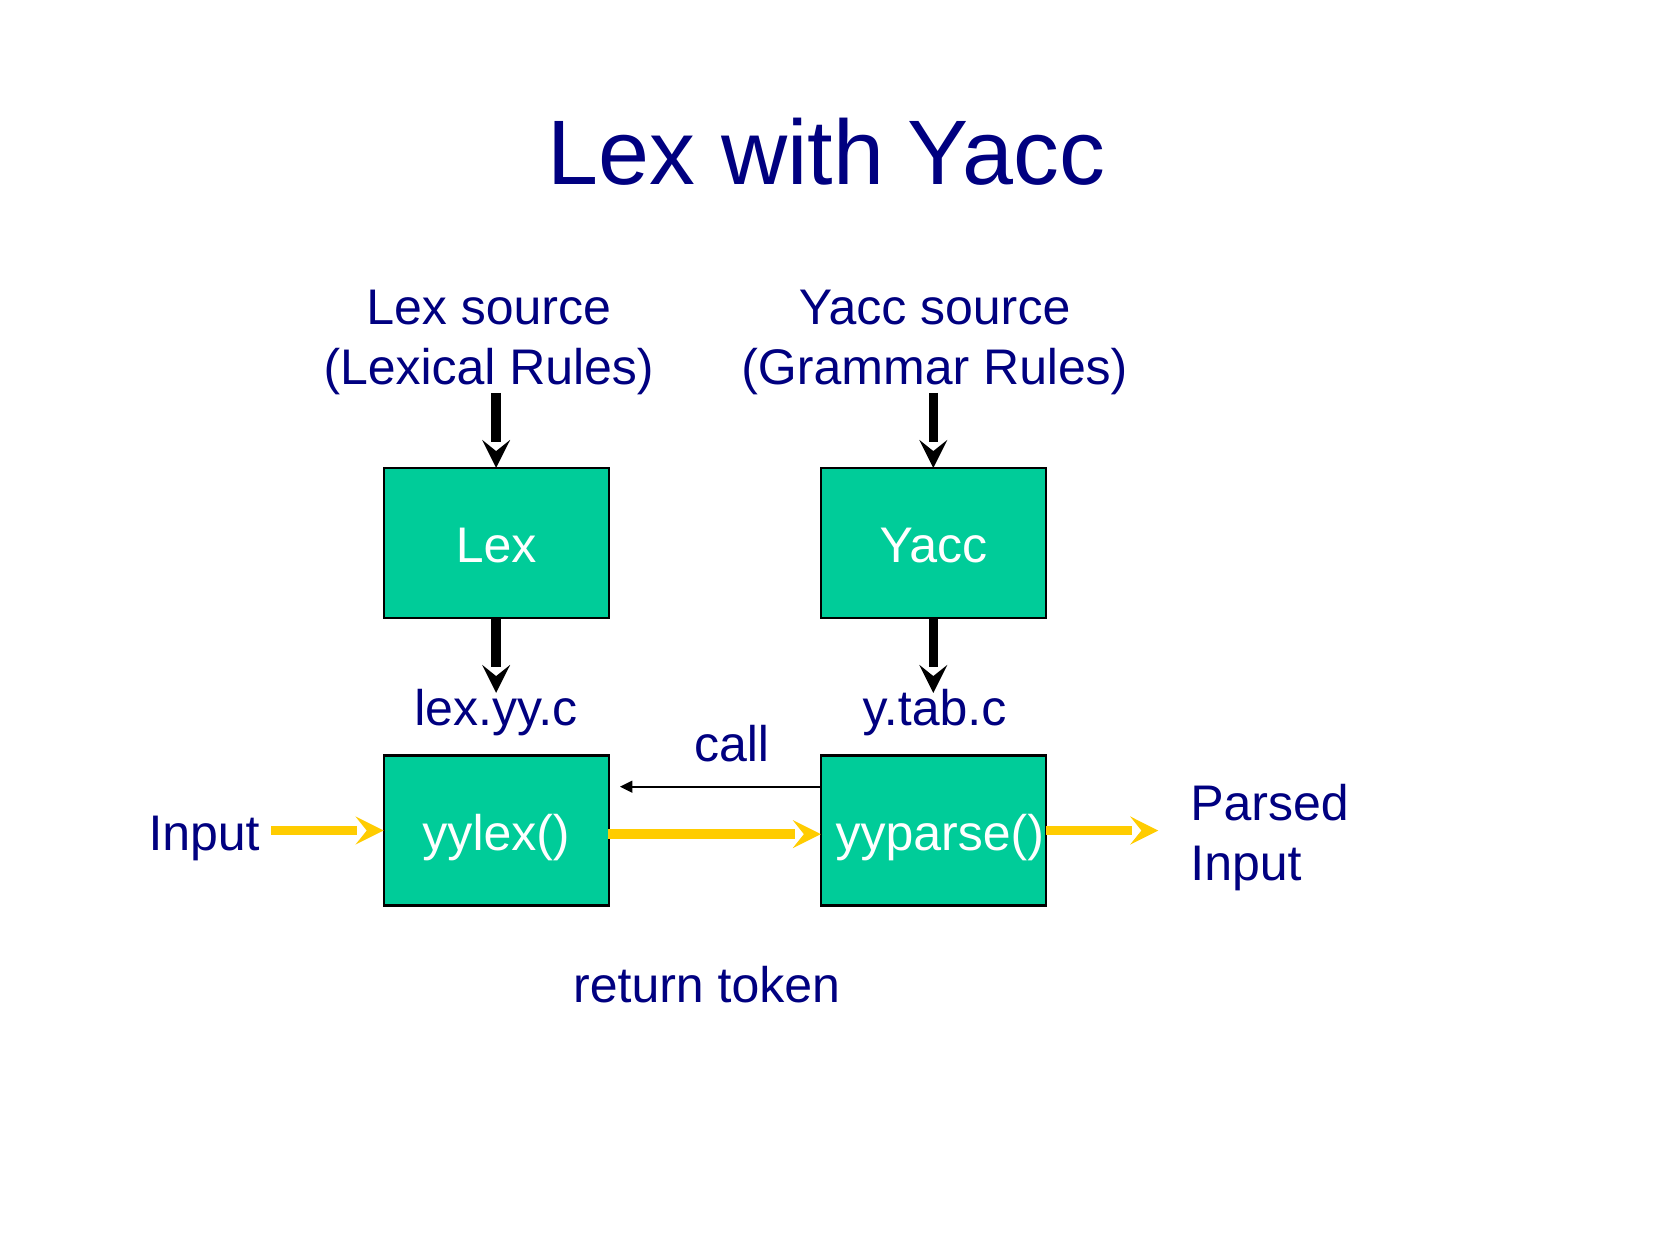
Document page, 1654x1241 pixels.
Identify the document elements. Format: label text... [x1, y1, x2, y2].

text_box y.tab.c [820, 667, 1049, 744]
text_box return token [558, 944, 856, 1021]
text_box call [679, 704, 784, 780]
text_box lex.yy.c [389, 667, 603, 744]
text_box Lex [383, 467, 609, 618]
title Lex with Yacc [82, 49, 1571, 257]
text_box return token [572, 928, 870, 1005]
text_box yylex() [383, 755, 609, 906]
text_box yyparse() [820, 755, 1046, 906]
text_box Yacc source (Grammar Rules) [726, 267, 1143, 403]
text_box Yacc [820, 467, 1046, 618]
text_box Lex source (Lexical Rules) [289, 267, 688, 403]
text_box Input [133, 792, 275, 869]
text_box Parsed Input [1175, 763, 1364, 899]
